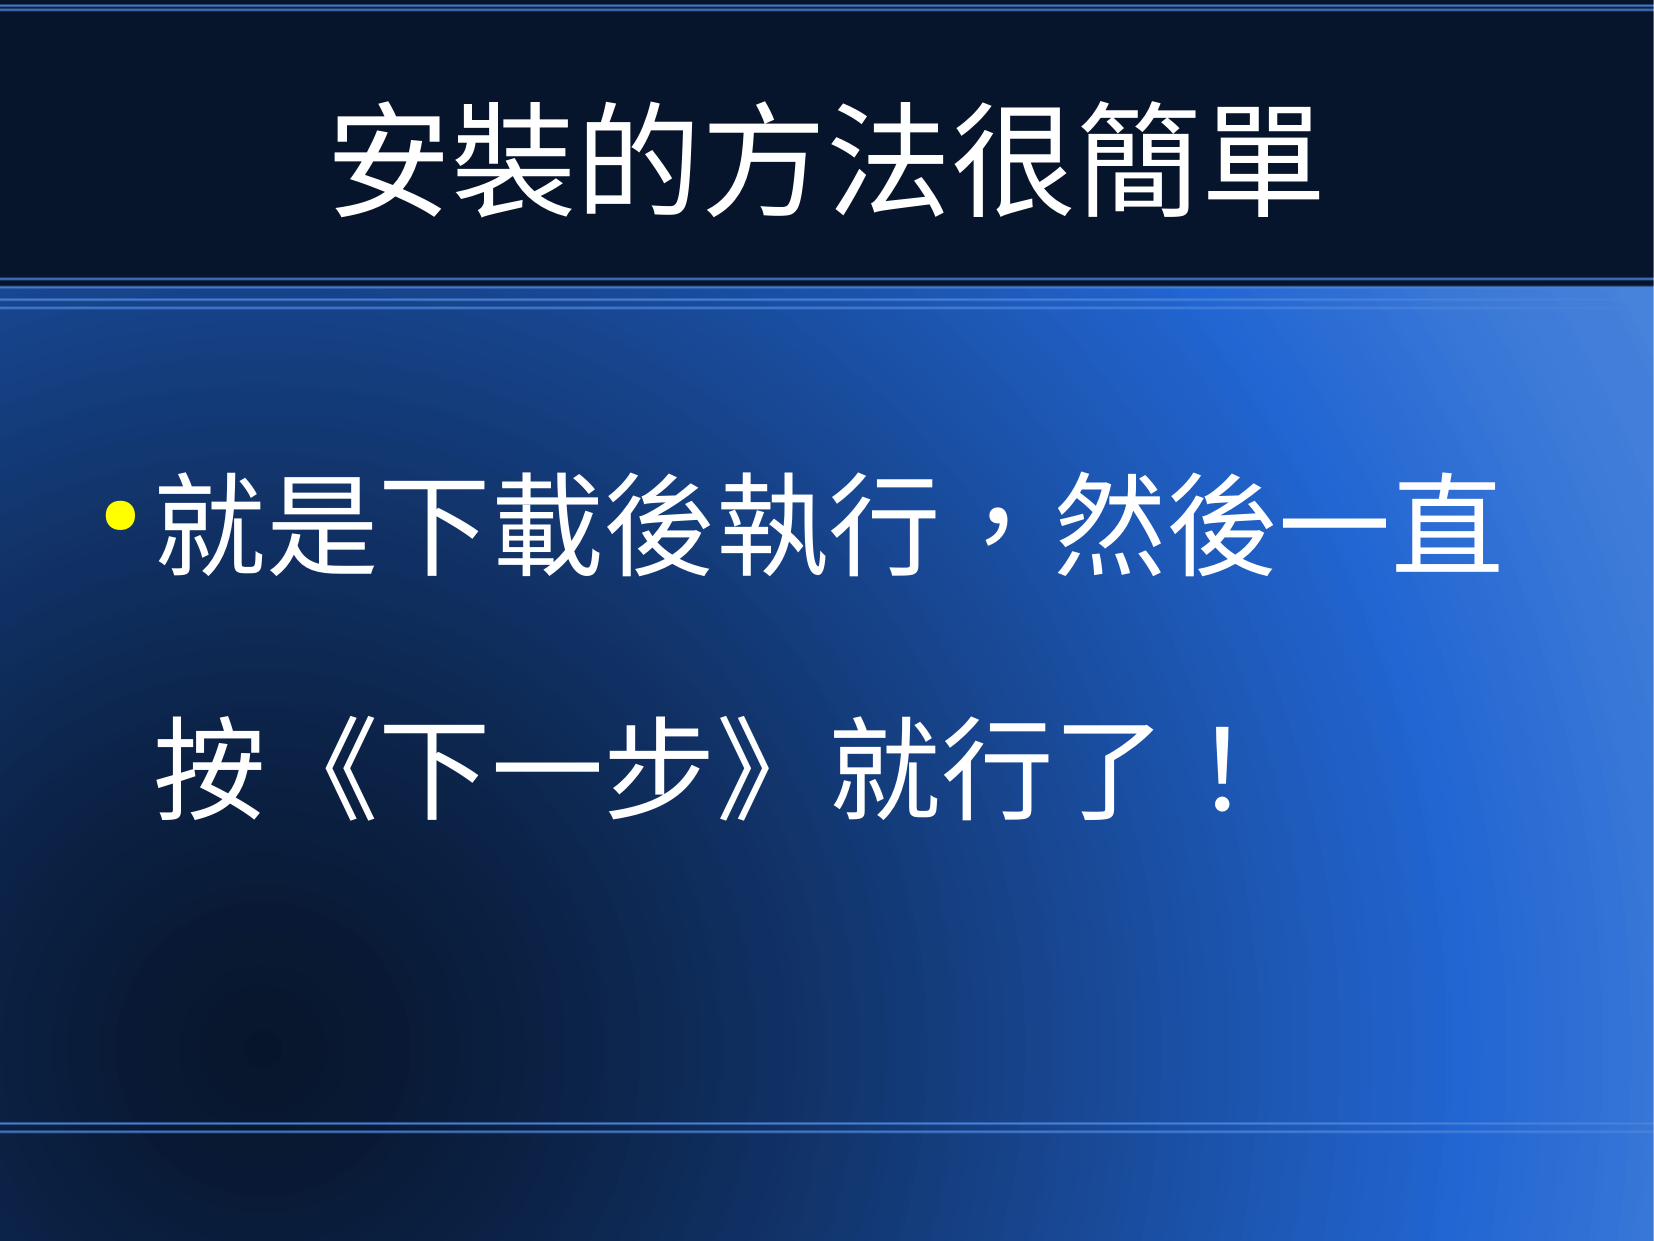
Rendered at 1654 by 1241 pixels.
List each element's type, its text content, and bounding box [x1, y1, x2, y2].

list 就是下載後執行，然後一直按《下一步》就行了！ [82, 355, 1571, 1241]
picture [0, 0, 1654, 1241]
title 安裝的方法很簡單 [82, 49, 1571, 257]
